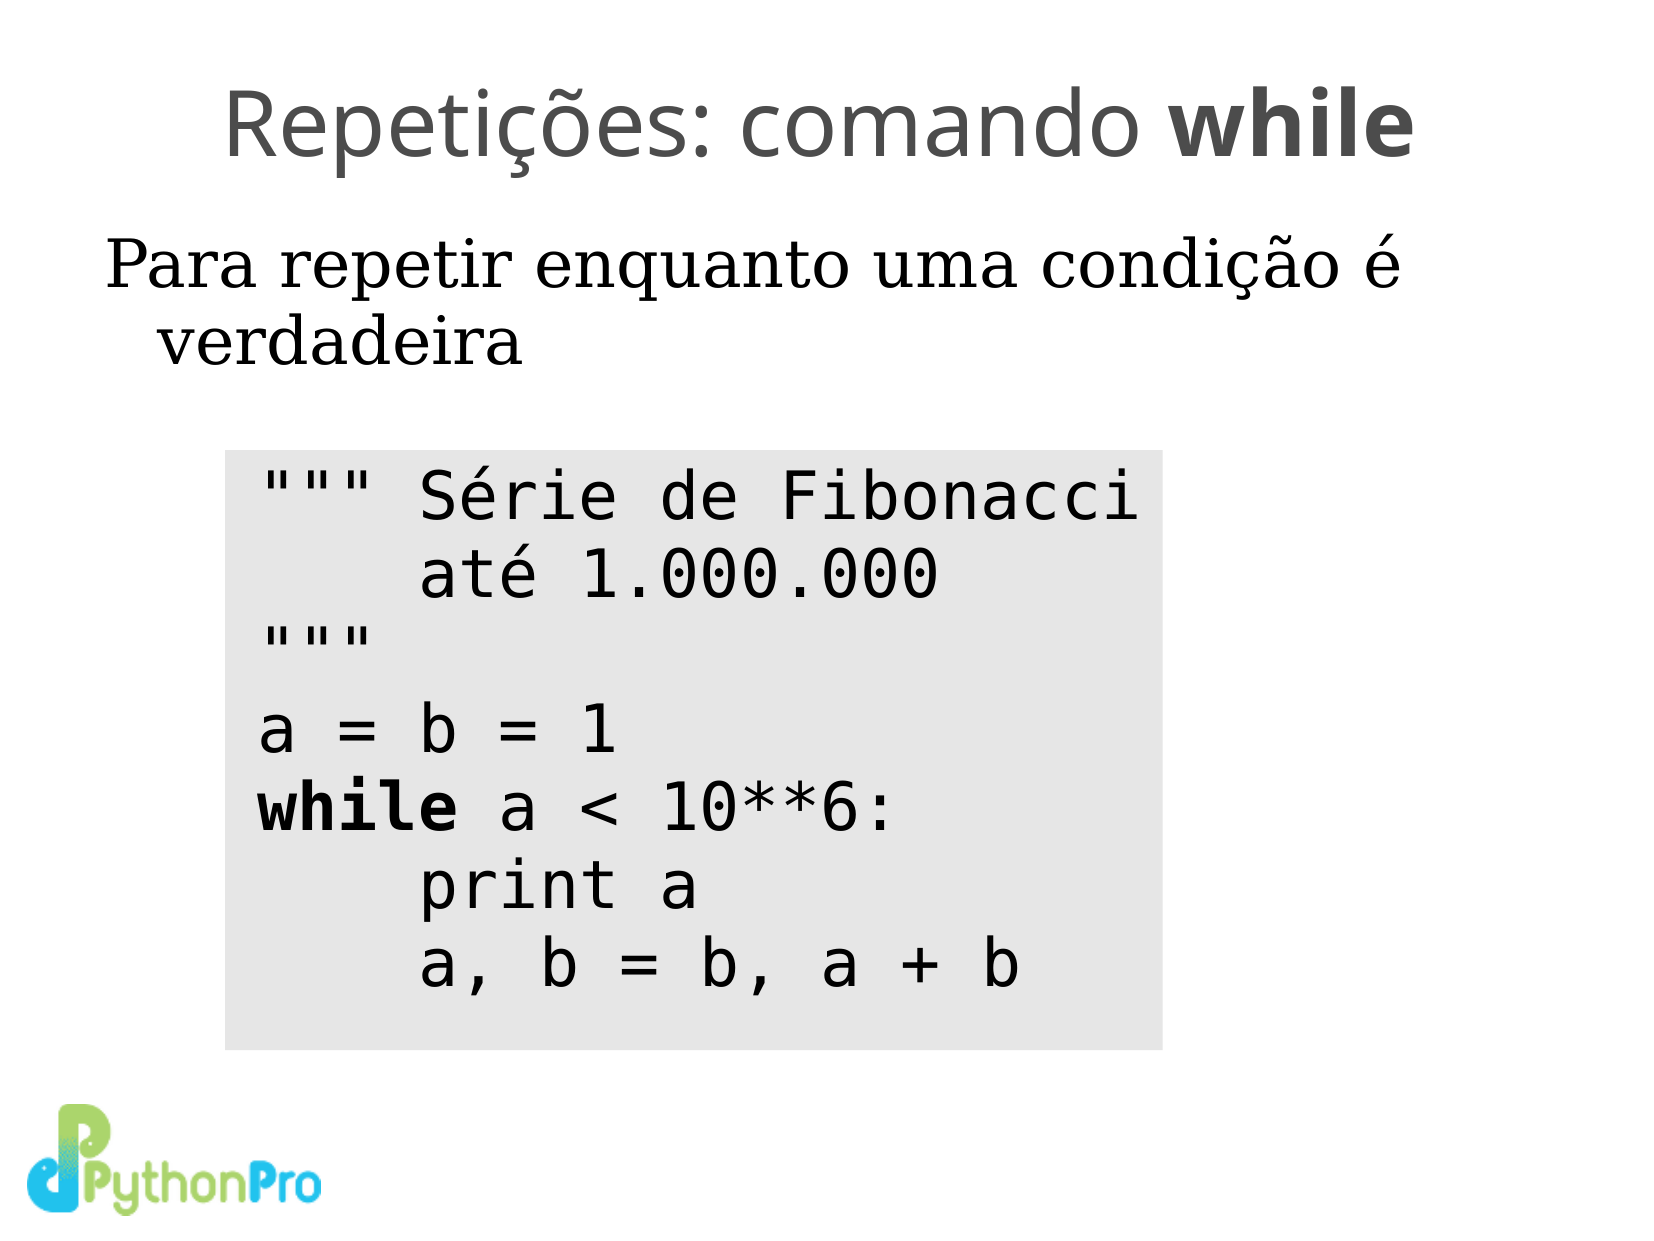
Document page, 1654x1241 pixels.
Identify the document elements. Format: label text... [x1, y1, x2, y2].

picture [27, 1104, 321, 1216]
text_box """ Série de Fibonacci até 1.000.000 """ a = b = 1 while a < 10**6: print a a, b = b, a + b [225, 450, 1163, 1051]
title Repetições: comando while [75, 17, 1564, 226]
list Para repetir enquanto uma condição é verdadeira [86, 225, 1576, 1088]
